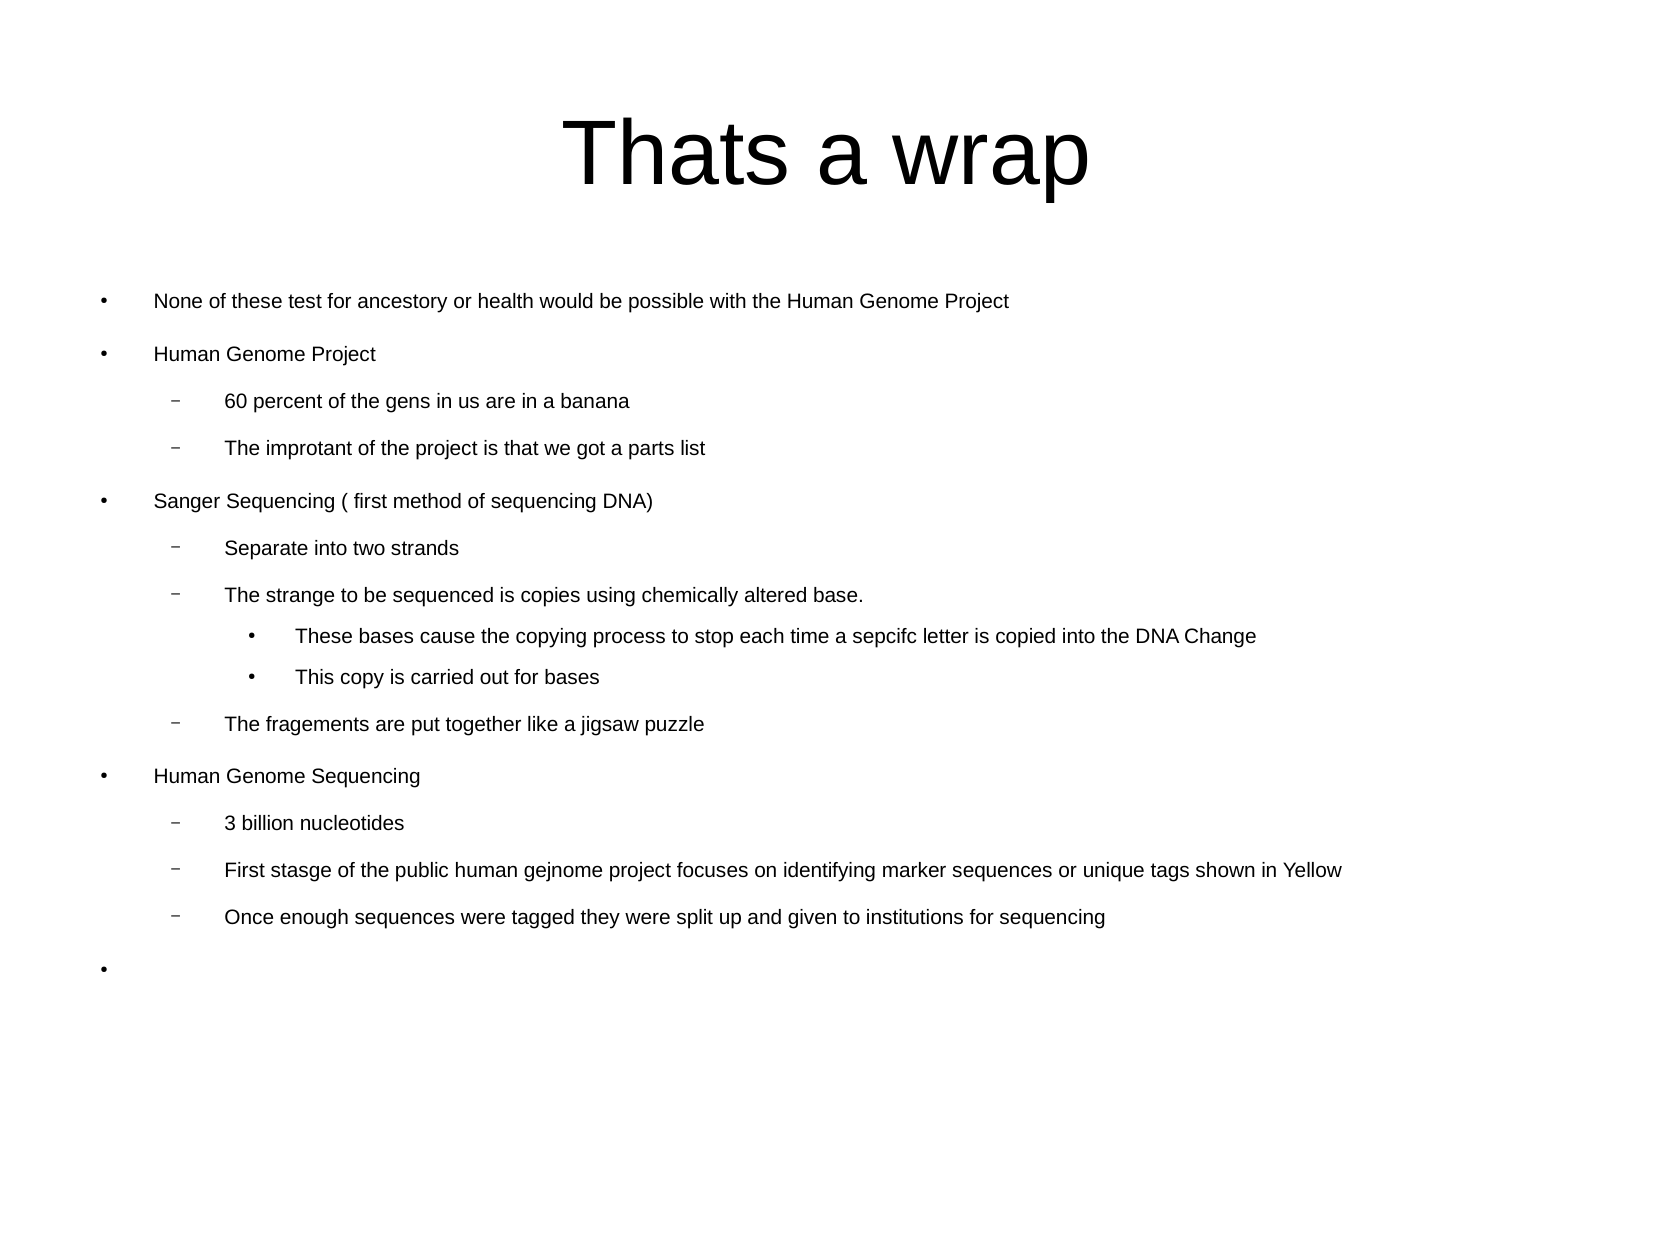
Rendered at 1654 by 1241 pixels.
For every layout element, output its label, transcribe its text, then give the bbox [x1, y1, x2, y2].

list None of these test for ancestory or health would be possible with the Human Genome Project Human Genome Project 60 percent of the gens in us are in a banana The improtant of the project is that we got a parts list Sanger Sequencing ( first method of sequencing DNA) Separate into two strands The strange to be sequenced is copies using chemically altered base. These bases cause the copying process to stop each time a sepcifc letter is copied into the DNA Change This copy is carried out for bases The fragements are put together like a jigsaw puzzle Human Genome Sequencing 3 billion nucleotides First stasge of the public human gejnome project focuses on identifying marker sequences or unique tags shown in Yellow Once enough sequences were tagged they were split up and given to institutions for sequencing [82, 290, 1571, 1205]
title Thats a wrap [82, 49, 1571, 257]
